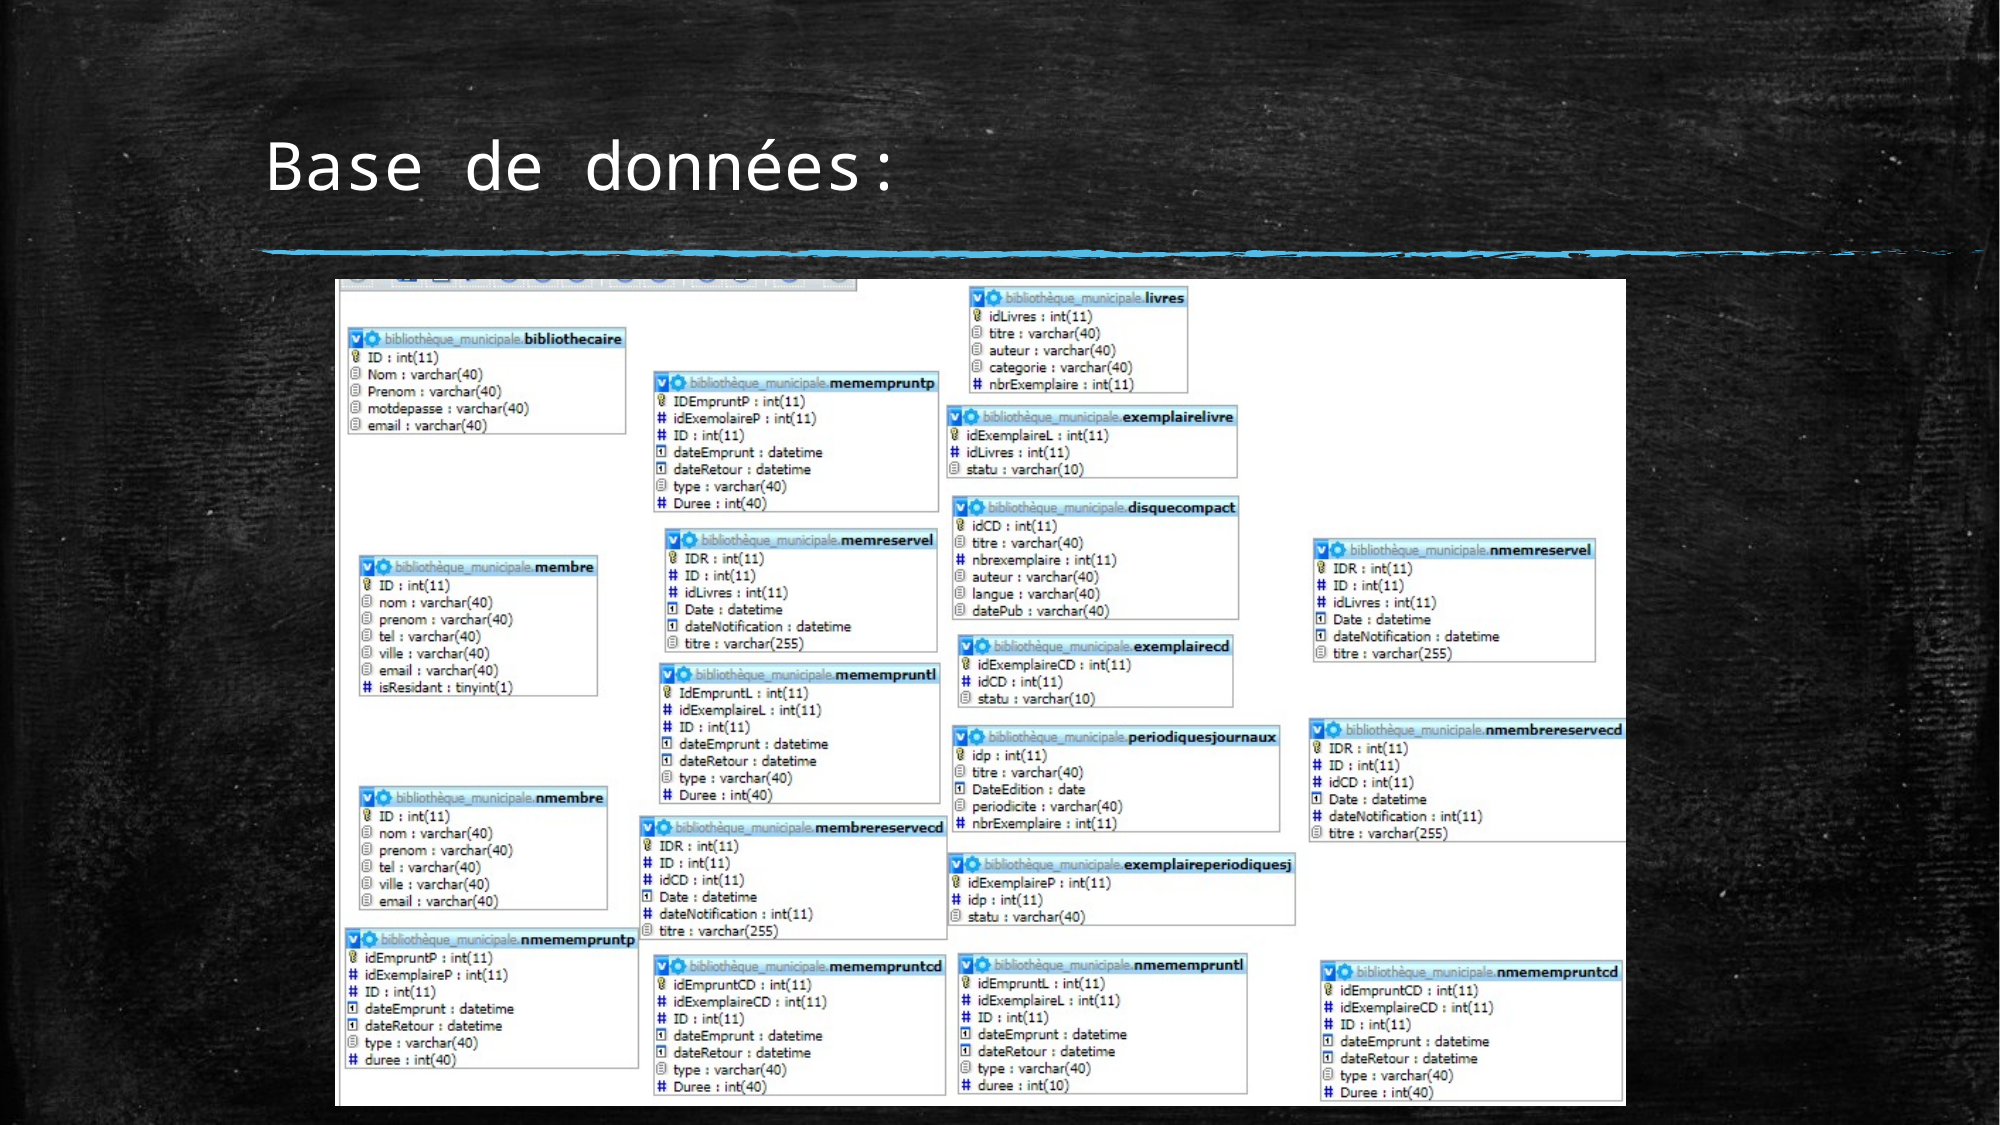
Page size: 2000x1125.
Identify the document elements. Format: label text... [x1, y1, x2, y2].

title Base de données: [249, 45, 1788, 213]
picture [335, 279, 1626, 1106]
